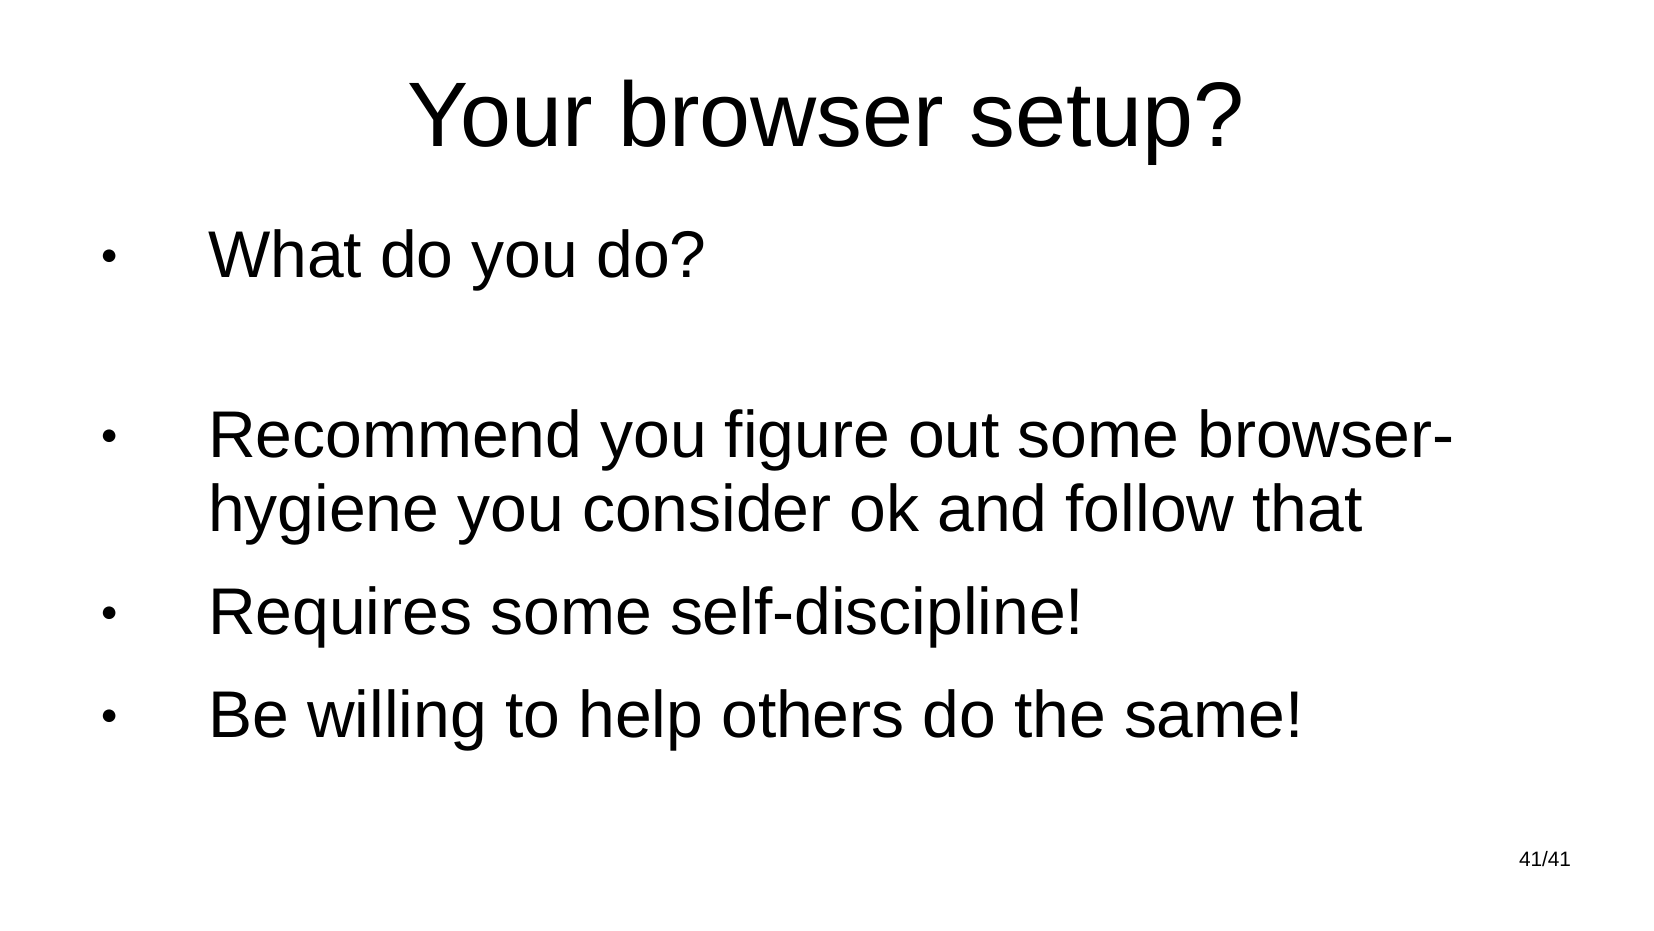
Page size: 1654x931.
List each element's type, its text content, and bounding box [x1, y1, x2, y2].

title Your browser setup? [82, 37, 1571, 193]
list What do you do? Recommend you figure out some browser-hygiene you consider ok and follow that Requires some self-discipline! Be willing to help others do the same! [82, 217, 1571, 758]
